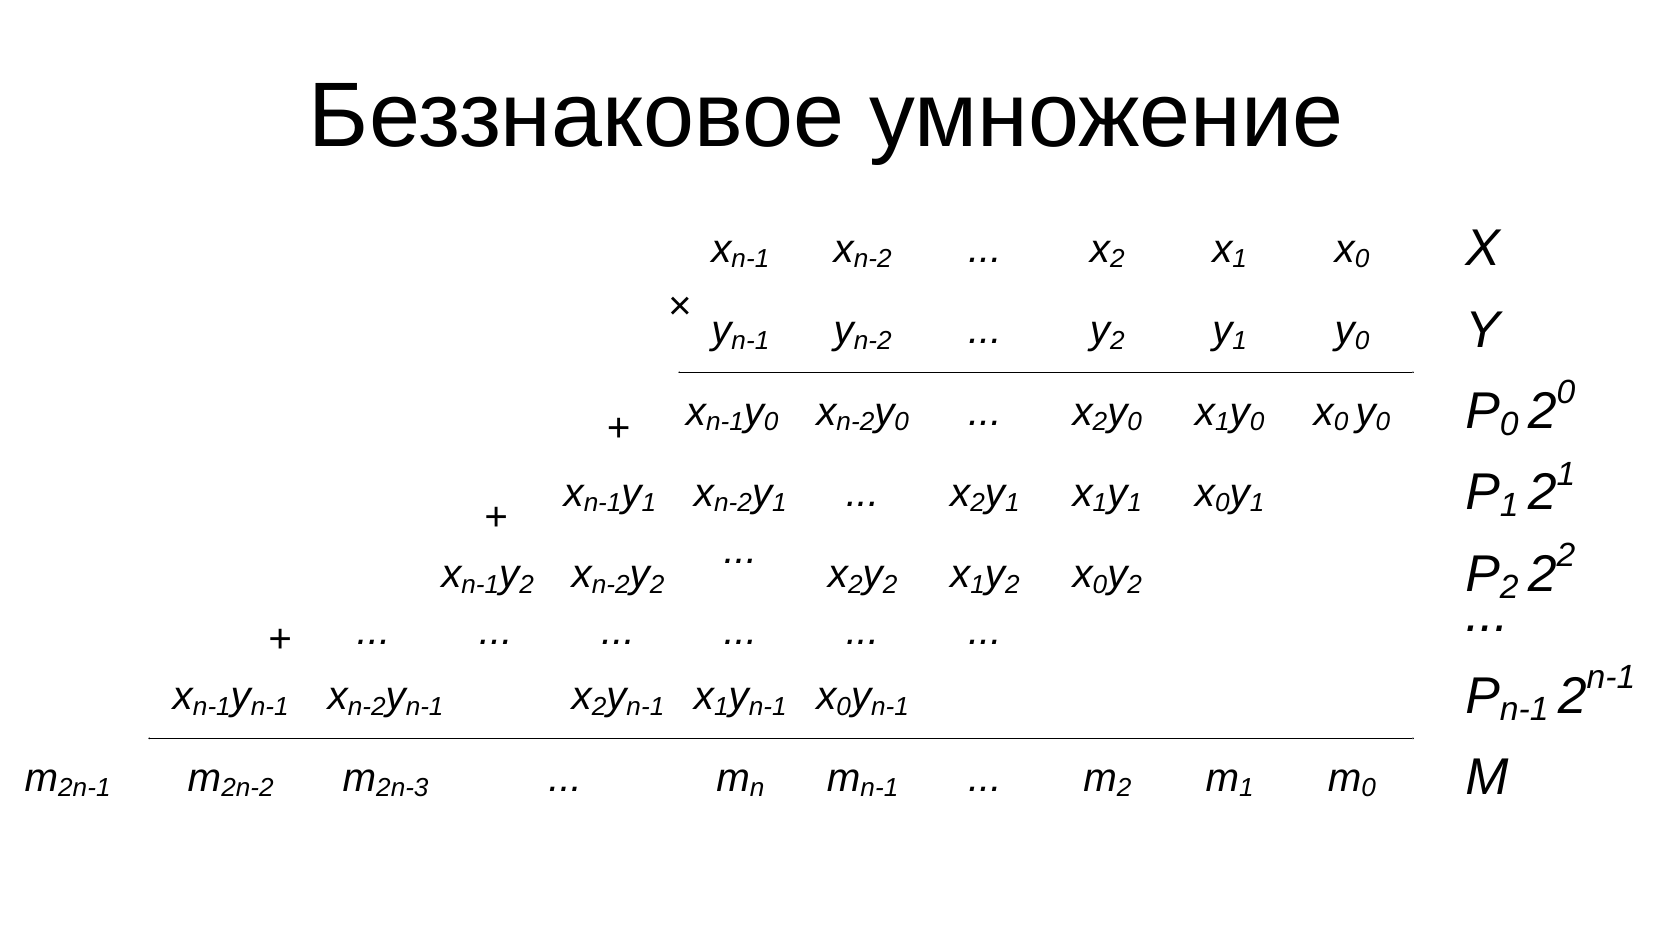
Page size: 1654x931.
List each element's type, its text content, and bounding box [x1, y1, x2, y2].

title Беззнаковое умножение [82, 37, 1571, 193]
picture [18, 205, 1642, 817]
